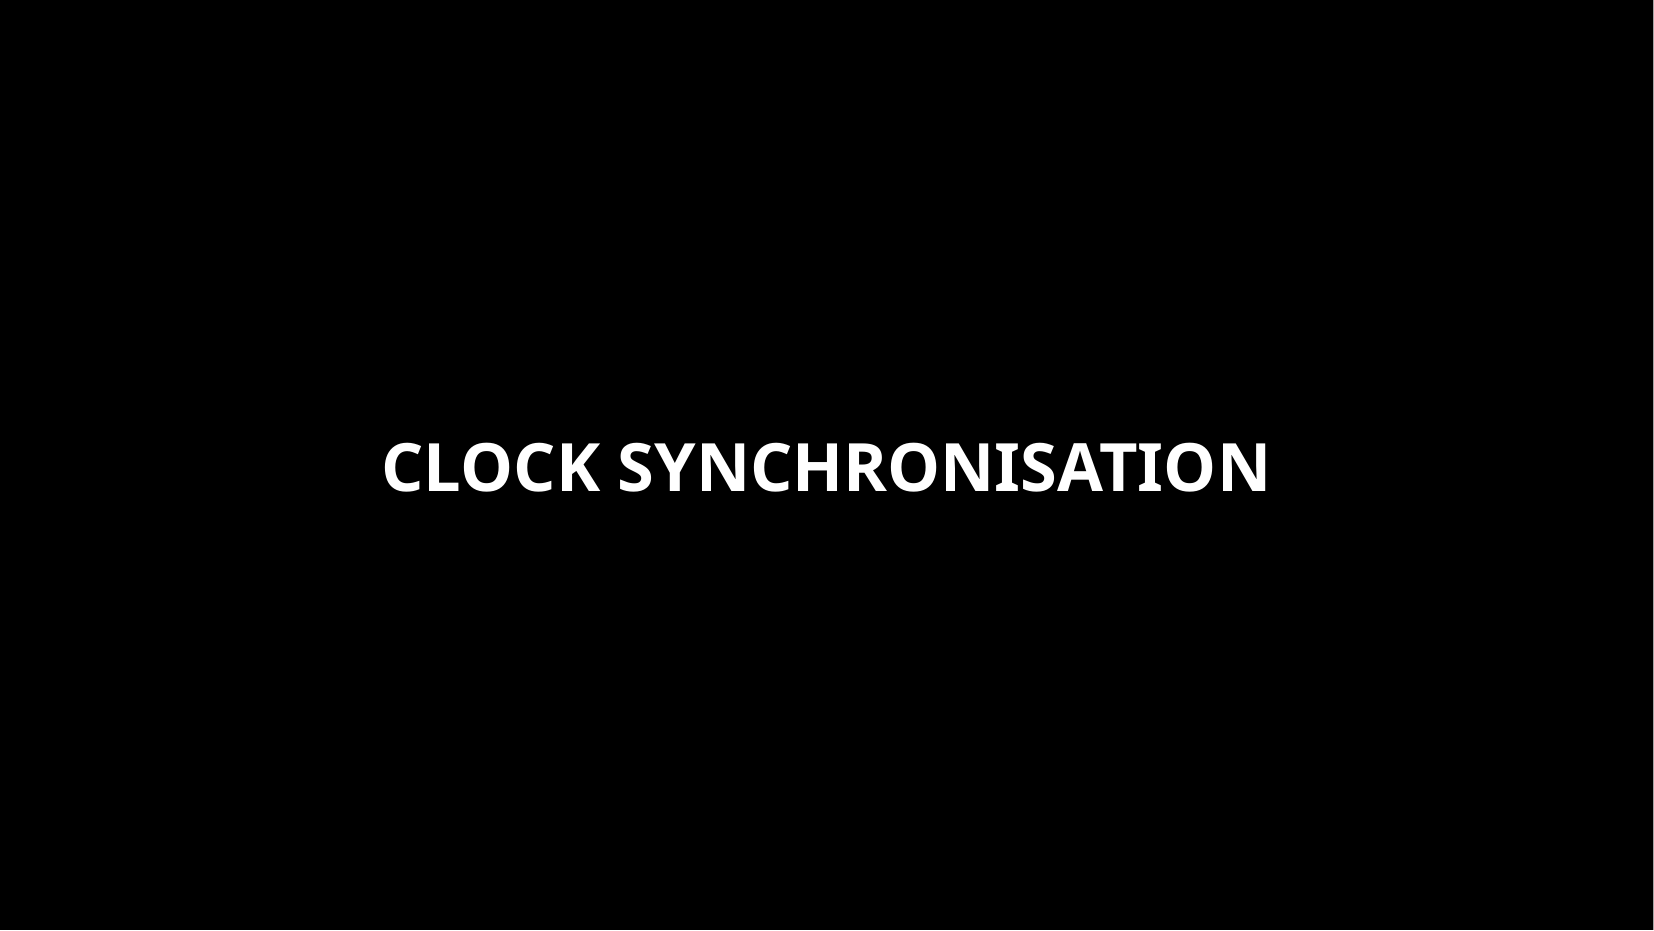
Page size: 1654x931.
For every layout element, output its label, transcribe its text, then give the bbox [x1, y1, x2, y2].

title CLOCK SYNCHRONISATION [82, 384, 1571, 547]
